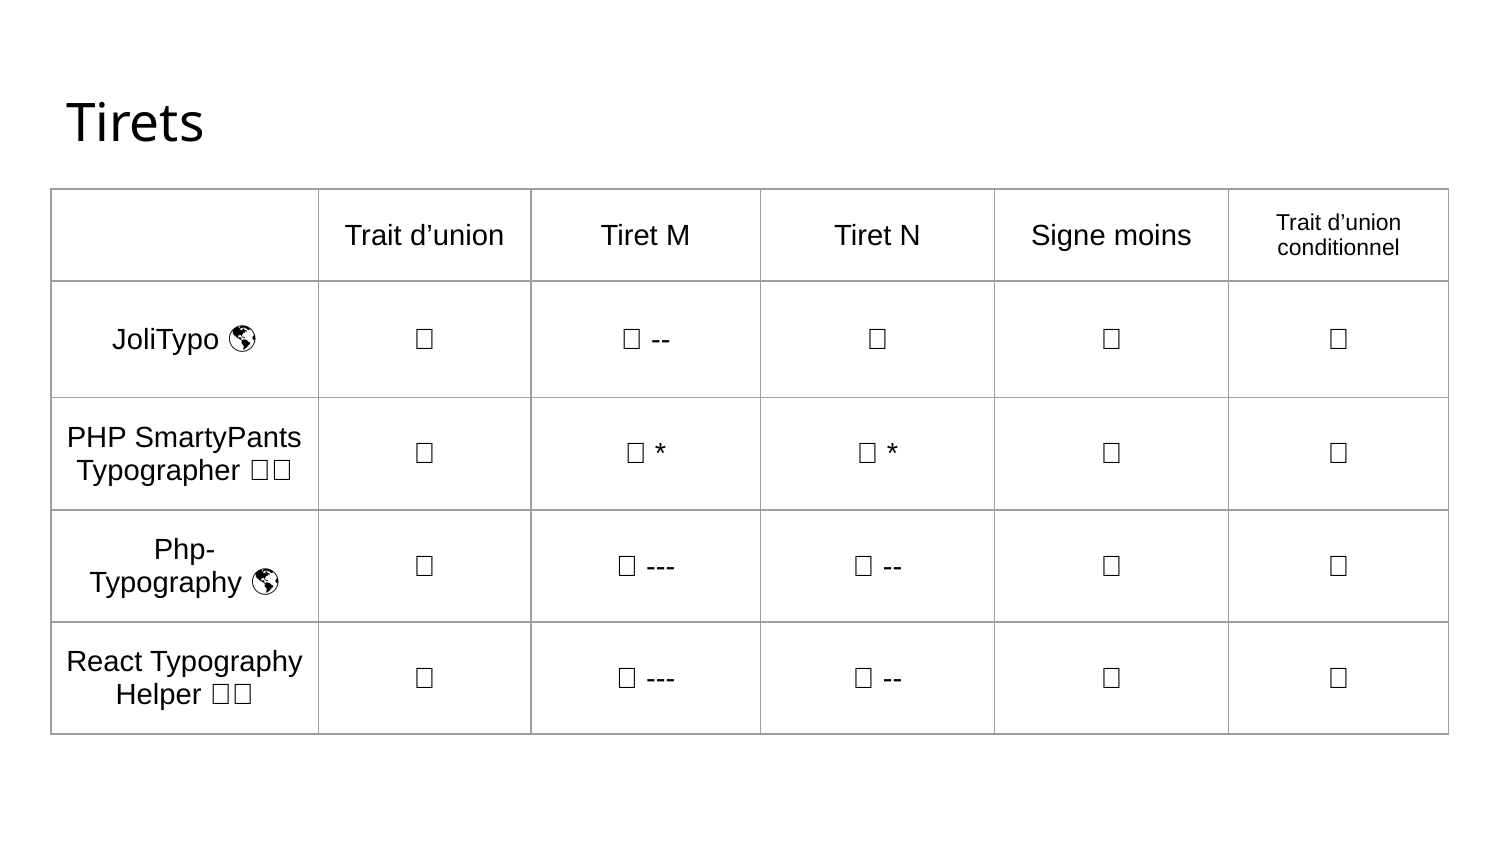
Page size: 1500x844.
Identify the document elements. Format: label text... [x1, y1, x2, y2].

table_cell ✅ [319, 511, 530, 621]
table_cell ❌ [1229, 511, 1448, 621]
table_cell ✅ * [532, 398, 760, 509]
title Tirets [51, 72, 1449, 167]
table_cell ✅ -- [761, 511, 994, 621]
table_cell ❌ [1229, 623, 1448, 733]
table_cell ✅ [995, 511, 1228, 621]
table_header Tiret N [761, 190, 994, 280]
table_cell ✅ --- [532, 623, 760, 733]
table_header Trait d’union conditionnel [1229, 190, 1448, 280]
table_cell ✅ -- [761, 623, 994, 733]
table_cell ✅ [995, 282, 1228, 397]
table_cell ✅ [761, 282, 994, 397]
table_cell ❌ * [761, 398, 994, 509]
table_cell ✅ --- [532, 511, 760, 621]
table_cell ✅ [319, 398, 530, 509]
table_cell ✅ [319, 282, 530, 397]
table_cell React Typography Helper 🇬🇧 [52, 623, 318, 733]
table_cell ❌ [1229, 398, 1448, 509]
table_cell JoliTypo 🌎 [52, 282, 318, 397]
table_header Signe moins [995, 190, 1228, 280]
table_header Trait d’union [319, 190, 530, 280]
table_header [52, 190, 318, 280]
table_cell ❌ [995, 623, 1228, 733]
table_header Tiret M [532, 190, 760, 280]
table_cell ✅ -- [532, 282, 760, 397]
table_cell PHP SmartyPants Typographer 🇬🇧 [52, 398, 318, 509]
table_cell ✅ [1229, 282, 1448, 397]
table_cell Php-Typography 🌎 [52, 511, 318, 621]
table_cell ✅ [319, 623, 530, 733]
table_cell ❌ [995, 398, 1228, 509]
